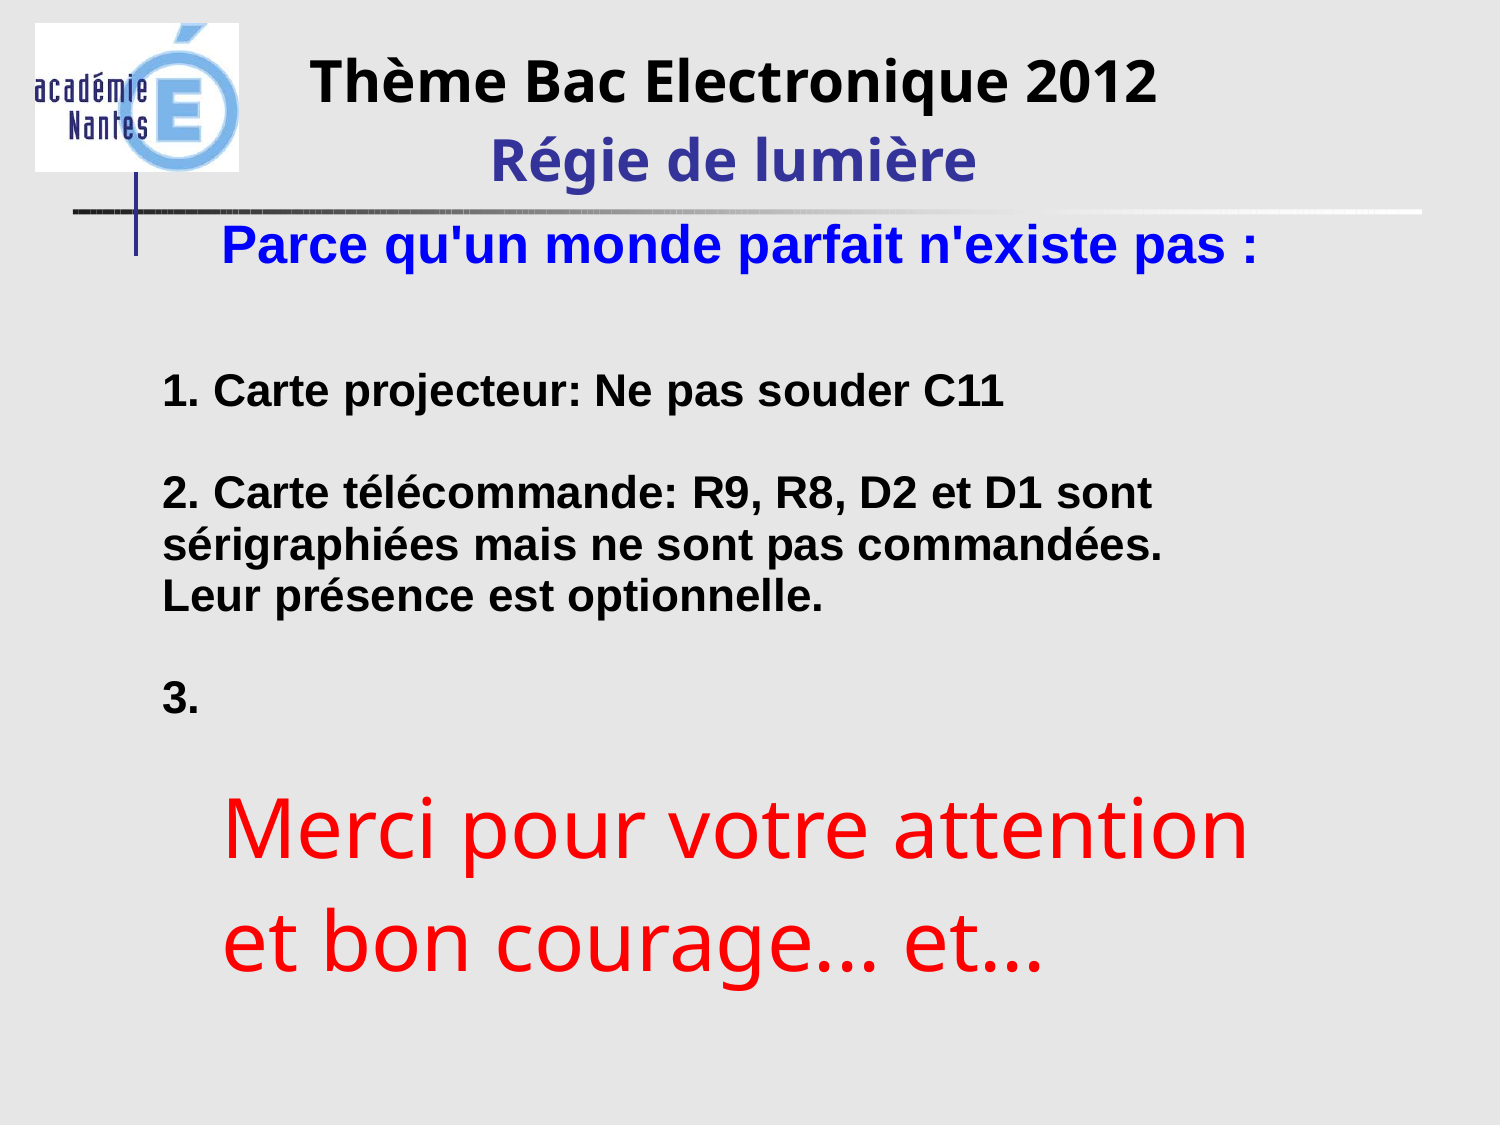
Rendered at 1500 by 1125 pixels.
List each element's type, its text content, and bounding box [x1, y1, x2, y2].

picture [35, 23, 239, 172]
text_box 1. Carte projecteur: Ne pas souder C11 2. Carte télécommande: R9, R8, D2 et D1 sont sérigraphiées mais ne sont pas commandées. Leur présence est optionnelle. 3. [147, 357, 1270, 739]
text_box [1411, 209, 1422, 215]
text_box Thème Bac Electronique 2012 Régie de lumière [263, 32, 1206, 190]
text_box [138, 209, 206, 215]
text_box Merci pour votre attention et bon courage... et... [206, 762, 1329, 1009]
text_box [72, 209, 134, 215]
text_box Parce qu'un monde parfait n'existe pas : [206, 206, 1411, 284]
